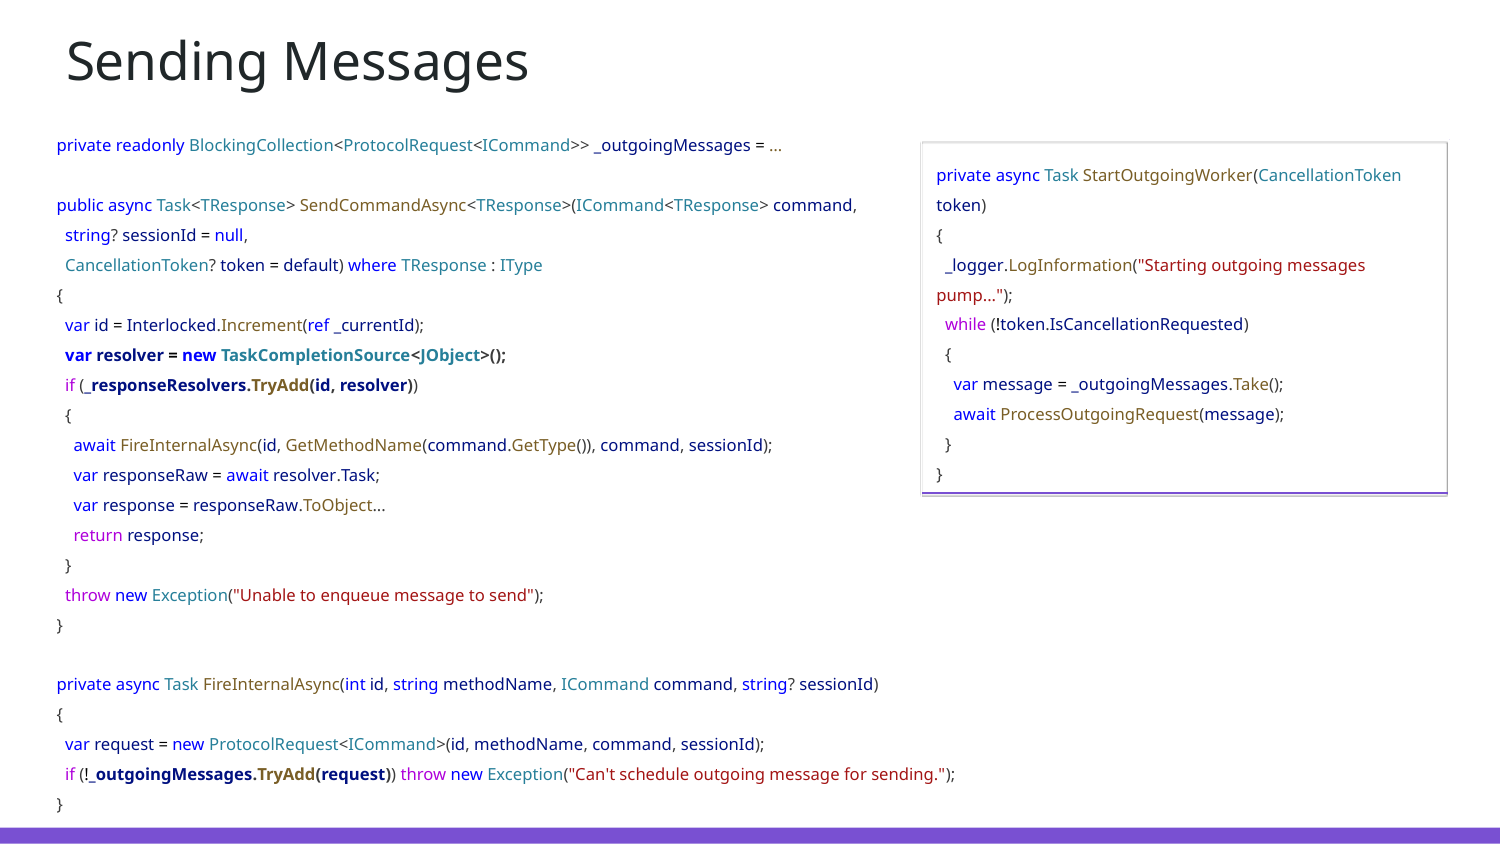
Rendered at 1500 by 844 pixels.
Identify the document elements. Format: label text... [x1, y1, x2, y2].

list private readonly BlockingCollection<ProtocolRequest<ICommand>> _outgoingMessages = … public async Task<TResponse> SendCommandAsync<TResponse>(ICommand<TResponse> command, string? sessionId = null, CancellationToken? token = default) where TResponse : IType { var id = Interlocked.Increment(ref _currentId); var resolver = new TaskCompletionSource<JObject>(); if (_responseResolvers.TryAdd(id, resolver)) { await FireInternalAsync(id, GetMethodName(command.GetType()), command, sessionId); var responseRaw = await resolver.Task; var response = responseRaw.ToObject... return response; } throw new Exception("Unable to enqueue message to send"); } private async Task FireInternalAsync(int id, string methodName, ICommand command, string? sessionId) { var request = new ProtocolRequest<ICommand>(id, methodName, command, sessionId); if (!_outgoingMessages.TryAdd(request)) throw new Exception("Can't schedule outgoing message for sending."); } [41, 110, 1178, 813]
text_box private async Task StartOutgoingWorker(CancellationToken token) { _logger.LogInformation("Starting outgoing messages pump..."); while (!token.IsCancellationRequested) { var message = _outgoingMessages.Take(); await ProcessOutgoingRequest(message); } } [921, 139, 1449, 499]
title Sending Messages [51, 12, 1449, 106]
